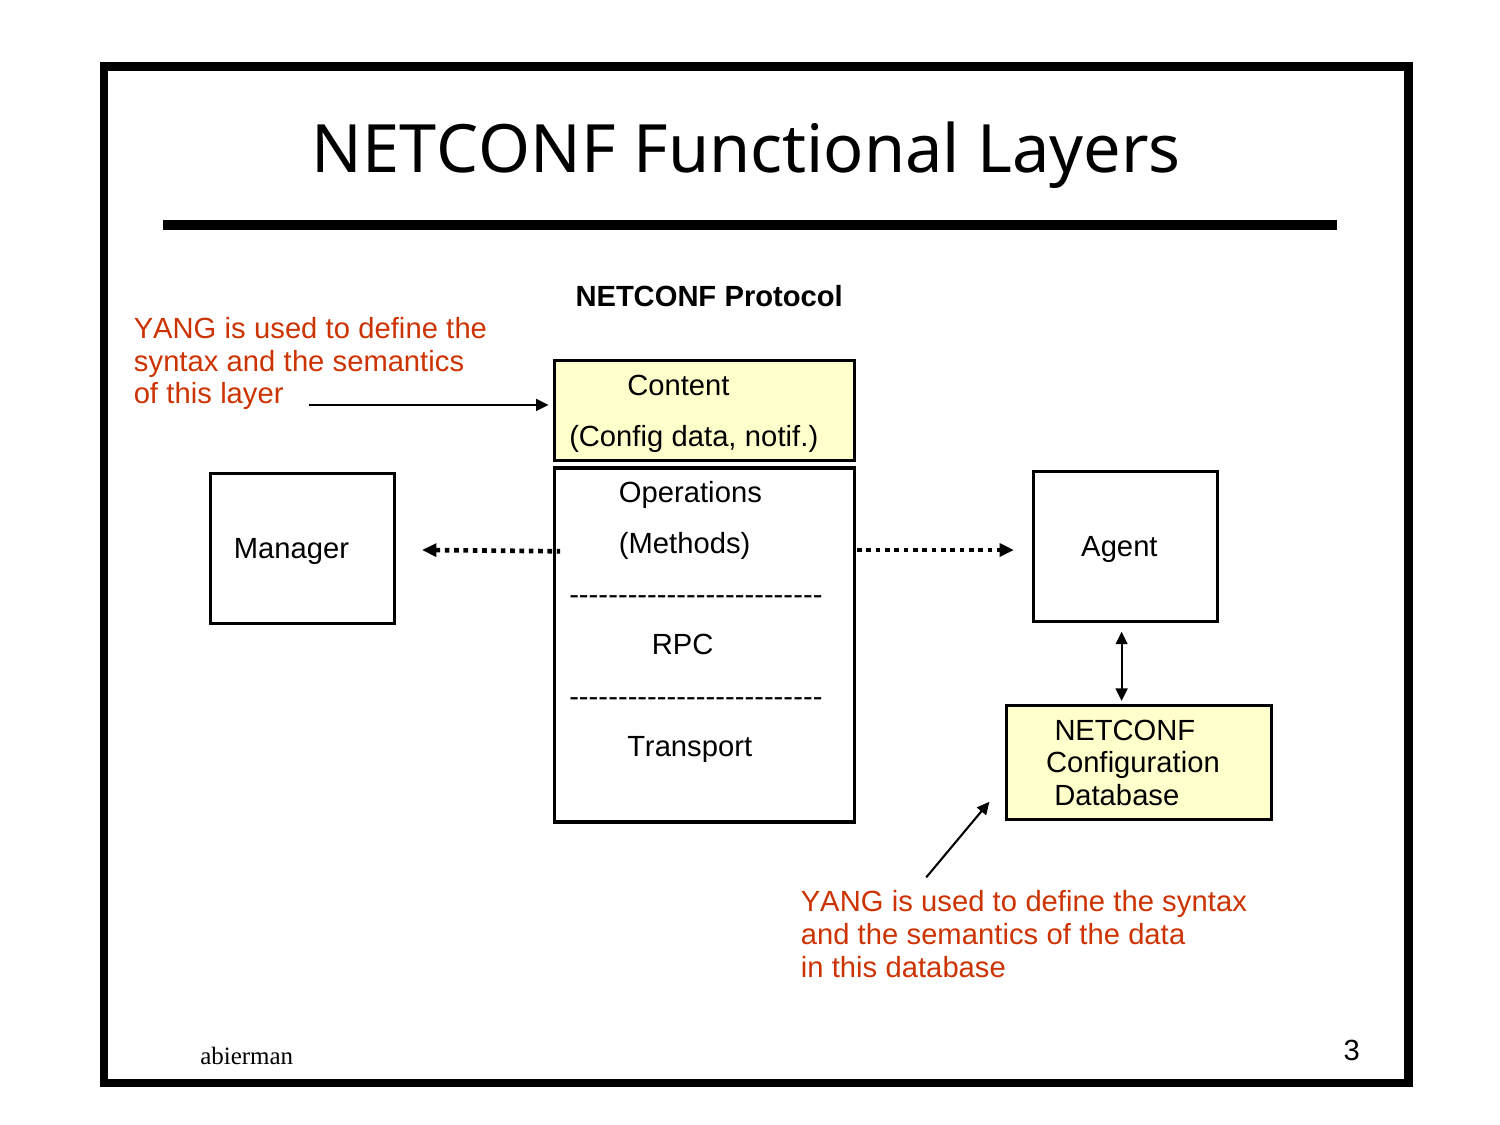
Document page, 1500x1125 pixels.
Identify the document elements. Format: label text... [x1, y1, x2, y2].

text_box YANG is used to define the syntax and the semantics of this layer [118, 304, 503, 418]
text_box Agent [1033, 471, 1218, 622]
text_box NETCONF Configuration Database [1006, 705, 1272, 820]
title NETCONF Functional Layers [162, 87, 1332, 200]
text_box NETCONF Protocol [560, 272, 859, 321]
text_box Content (Config data, notif.) [554, 360, 855, 461]
text_box Manager [210, 473, 395, 624]
text_box Operations (Methods) -------------------------- RPC -------------------------- Transport [554, 467, 855, 822]
text_box YANG is used to define the syntax and the semantics of the data in this database [786, 877, 1263, 992]
